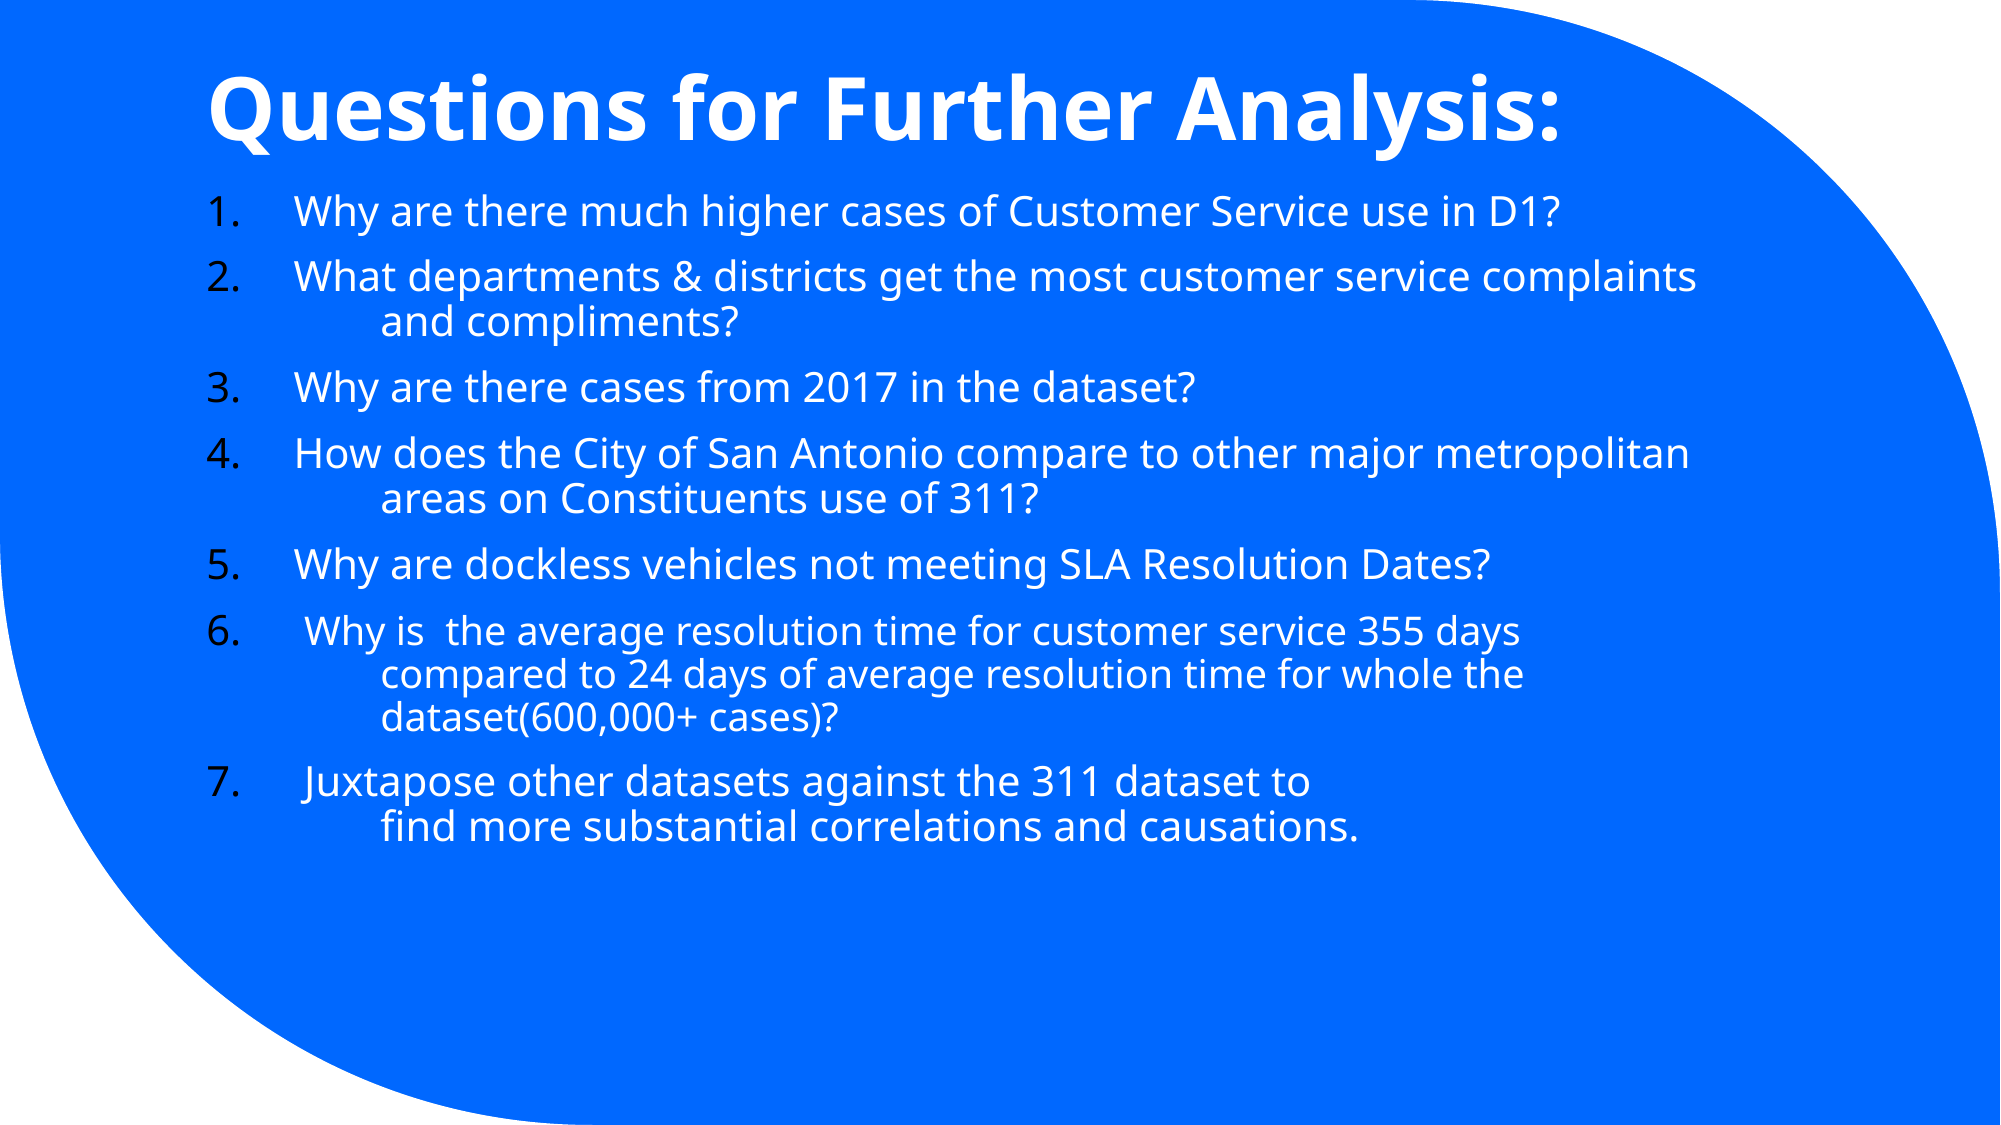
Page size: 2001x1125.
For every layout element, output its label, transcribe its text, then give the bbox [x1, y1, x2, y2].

list Why are there much higher cases of Customer Service use in D1? What departments & districts get the most customer service complaints and compliments? Why are there cases from 2017 in the dataset? How does the City of San Antonio compare to other major metropolitan areas on Constituents use of 311? Why are dockless vehicles not meeting SLA Resolution Dates? Why is the average resolution time for customer service 355 days compared to 24 days of average resolution time for whole the dataset(600,000+ cases)? Juxtapose other datasets against the 311 dataset to find more substantial correlations and causations. [191, 182, 1781, 879]
title Questions for Further Analysis: [191, 11, 1796, 165]
